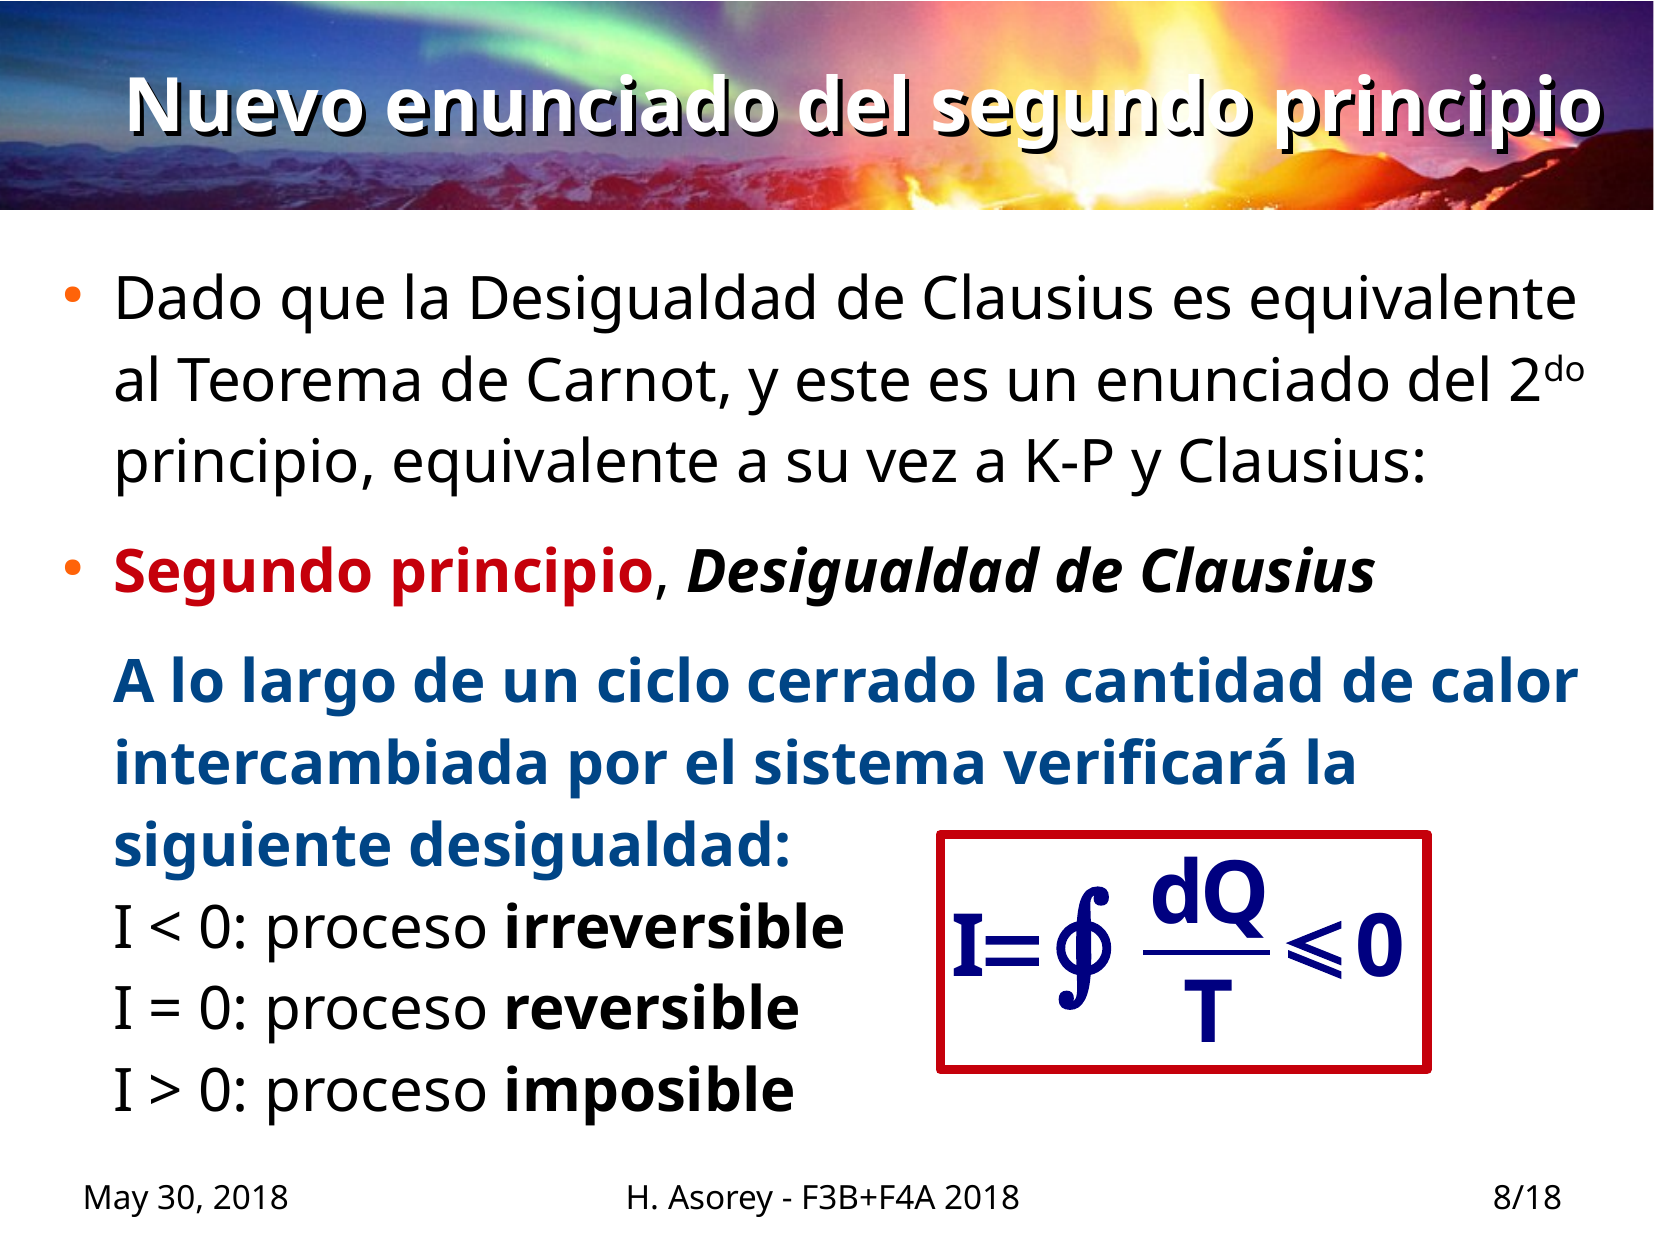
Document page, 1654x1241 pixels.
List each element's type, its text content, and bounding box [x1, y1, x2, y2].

list Dado que la Desigualdad de Clausius es equivalente al Teorema de Carnot, y este es un enunciado del 2do principio, equivalente a su vez a K-P y Clausius: Segundo principio, Desigualdad de Clausius A lo largo de un ciclo cerrado la cantidad de calor intercambiada por el sistema verificará la siguiente desigualdad: I < 0: proceso irreversible I = 0: proceso reversible I > 0: proceso imposible [45, 255, 1606, 1186]
picture [0, 1, 1654, 210]
chart [945, 839, 1423, 1066]
title Nuevo enunciado del segundo principio [45, 15, 1606, 191]
